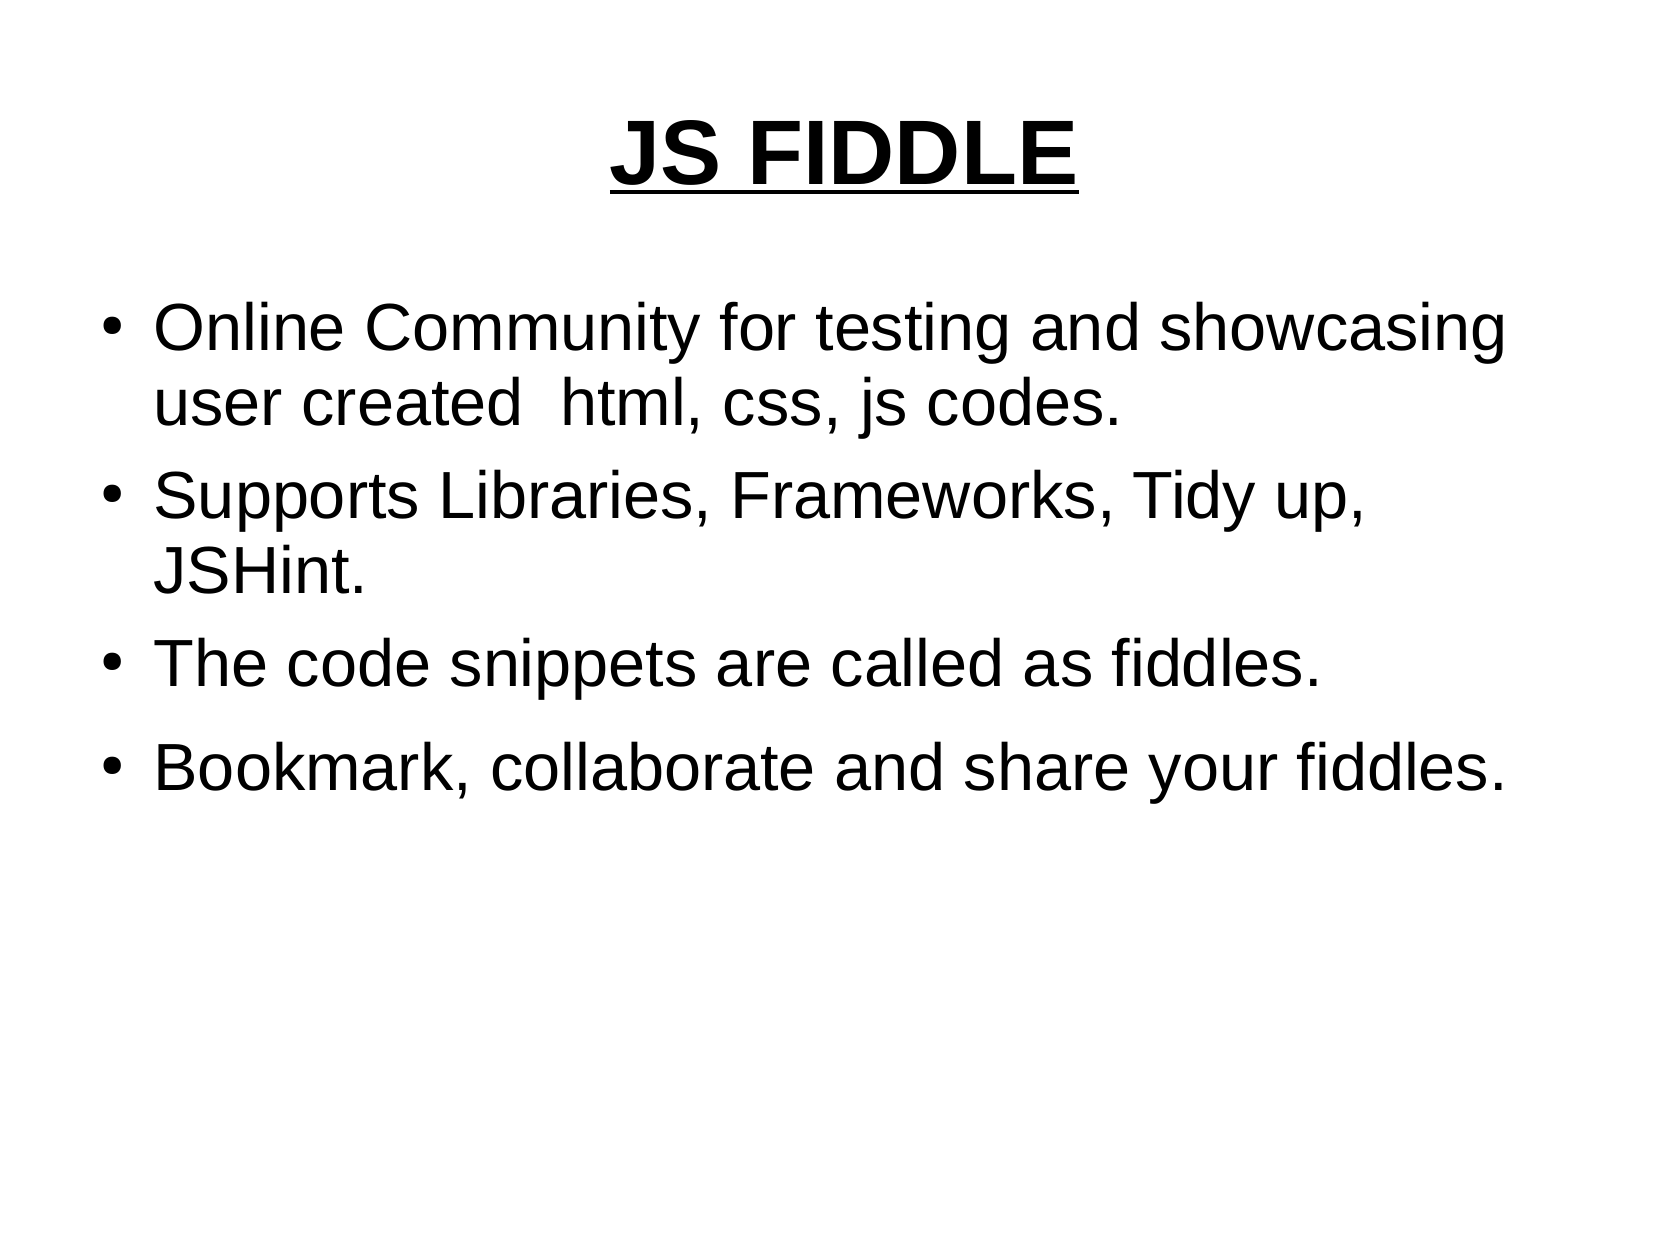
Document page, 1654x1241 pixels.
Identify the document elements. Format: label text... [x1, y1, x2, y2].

list Online Community for testing and showcasing user created html, css, js codes. Supports Libraries, Frameworks, Tidy up, JSHint. The code snippets are called as fiddles. Bookmark, collaborate and share your fiddles. [82, 290, 1571, 1010]
title JS FIDDLE [82, 49, 1571, 257]
